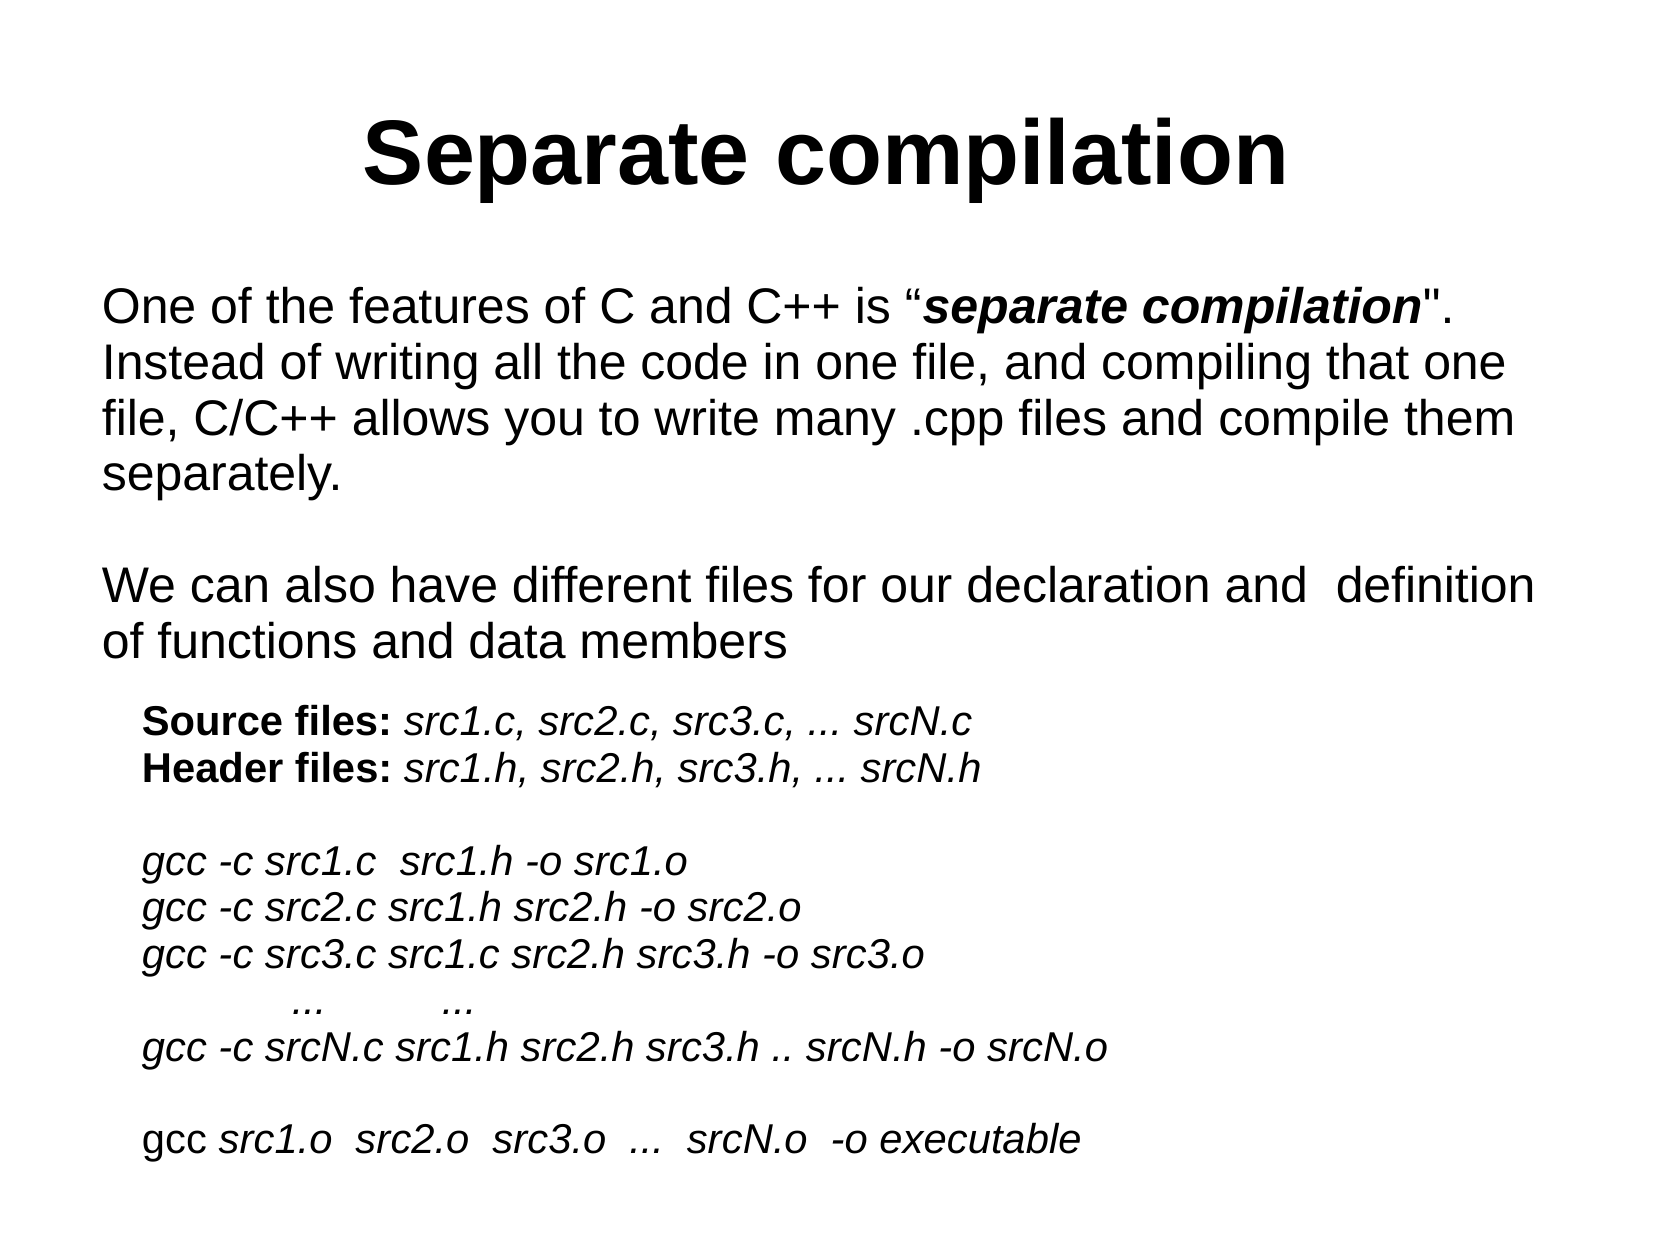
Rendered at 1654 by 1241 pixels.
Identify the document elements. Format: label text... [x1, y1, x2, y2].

title Separate compilation [82, 49, 1571, 257]
title Source files: src1.c, src2.c, src3.c, ... srcN.c Header files: src1.h, src2.h, src3.h, ... srcN.h gcc -c src1.c src1.h -o src1.o gcc -c src2.c src1.h src2.h -o src2.o gcc -c src3.c src1.c src2.h src3.h -o src3.o ... ... gcc -c srcN.c src1.h src2.h src3.h .. srcN.h -o srcN.o gcc src1.o src2.o src3.o ... srcN.o -o executable [141, 697, 1630, 1163]
title One of the features of C and C++ is “separate compilation". Instead of writing all the code in one file, and compiling that one file, C/C++ allows you to write many .cpp files and compile them separately. We can also have different files for our declaration and definition of functions and data members [101, 278, 1591, 669]
